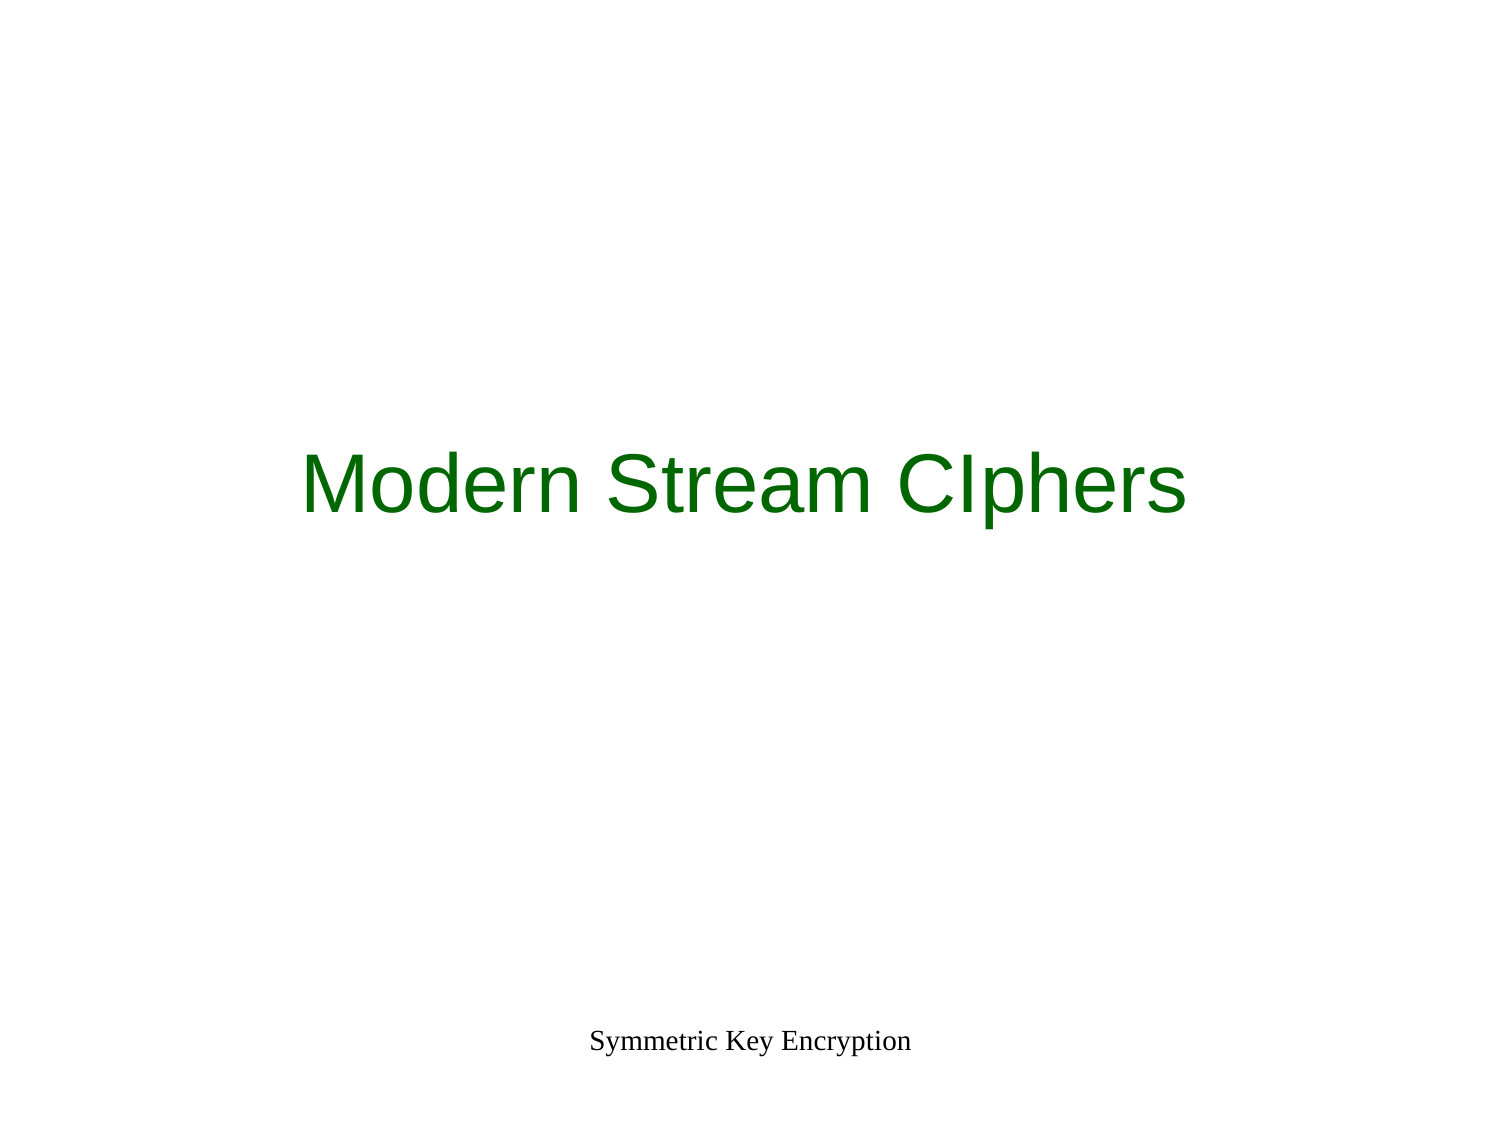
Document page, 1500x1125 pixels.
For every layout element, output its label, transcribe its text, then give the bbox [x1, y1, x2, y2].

subtitle Modern Stream CIphers [59, 117, 1431, 851]
